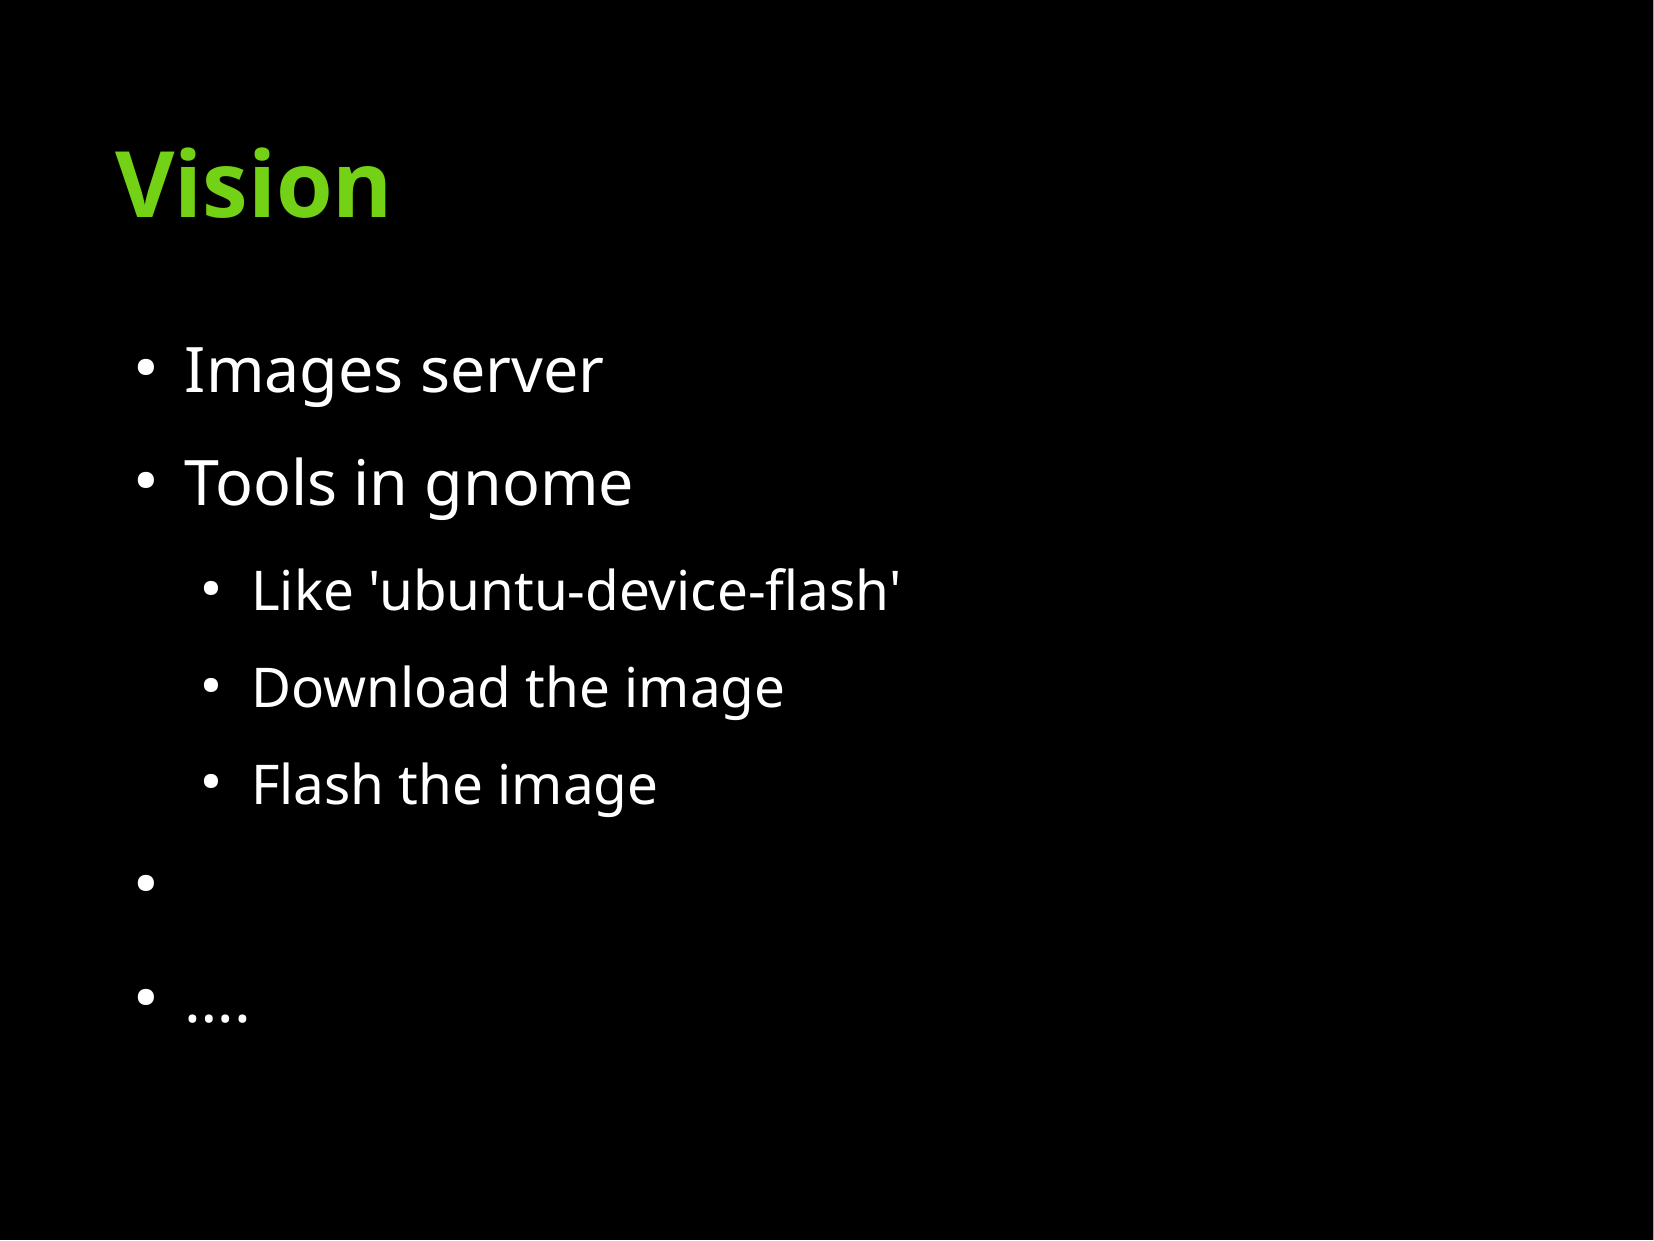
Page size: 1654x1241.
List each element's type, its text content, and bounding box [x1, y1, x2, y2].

list Images server Tools in gnome Like 'ubuntu-device-flash' Download the image Flash the image …. [118, 325, 1536, 1045]
title Vision [115, 78, 1539, 287]
